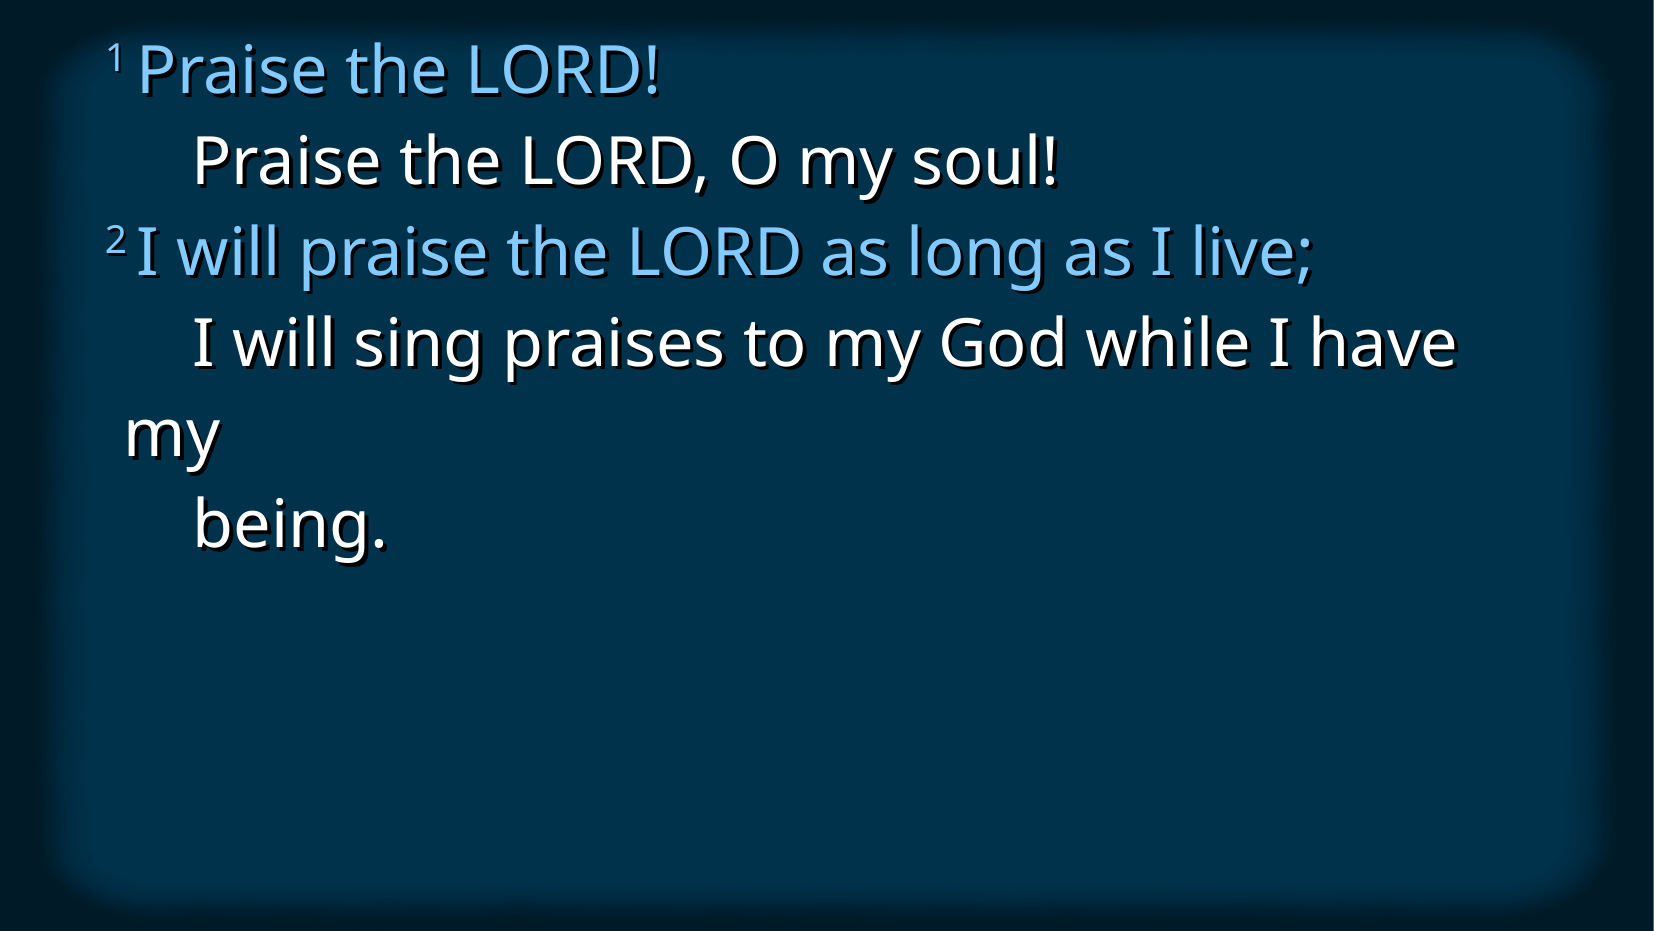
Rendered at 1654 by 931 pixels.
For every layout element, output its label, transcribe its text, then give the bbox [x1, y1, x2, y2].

picture [0, 0, 1654, 931]
text_box 1 Praise the LORD! Praise the LORD, O my soul! 2 I will praise the LORD as long as I live; I will sing praises to my God while I have my being. [90, 15, 1576, 474]
